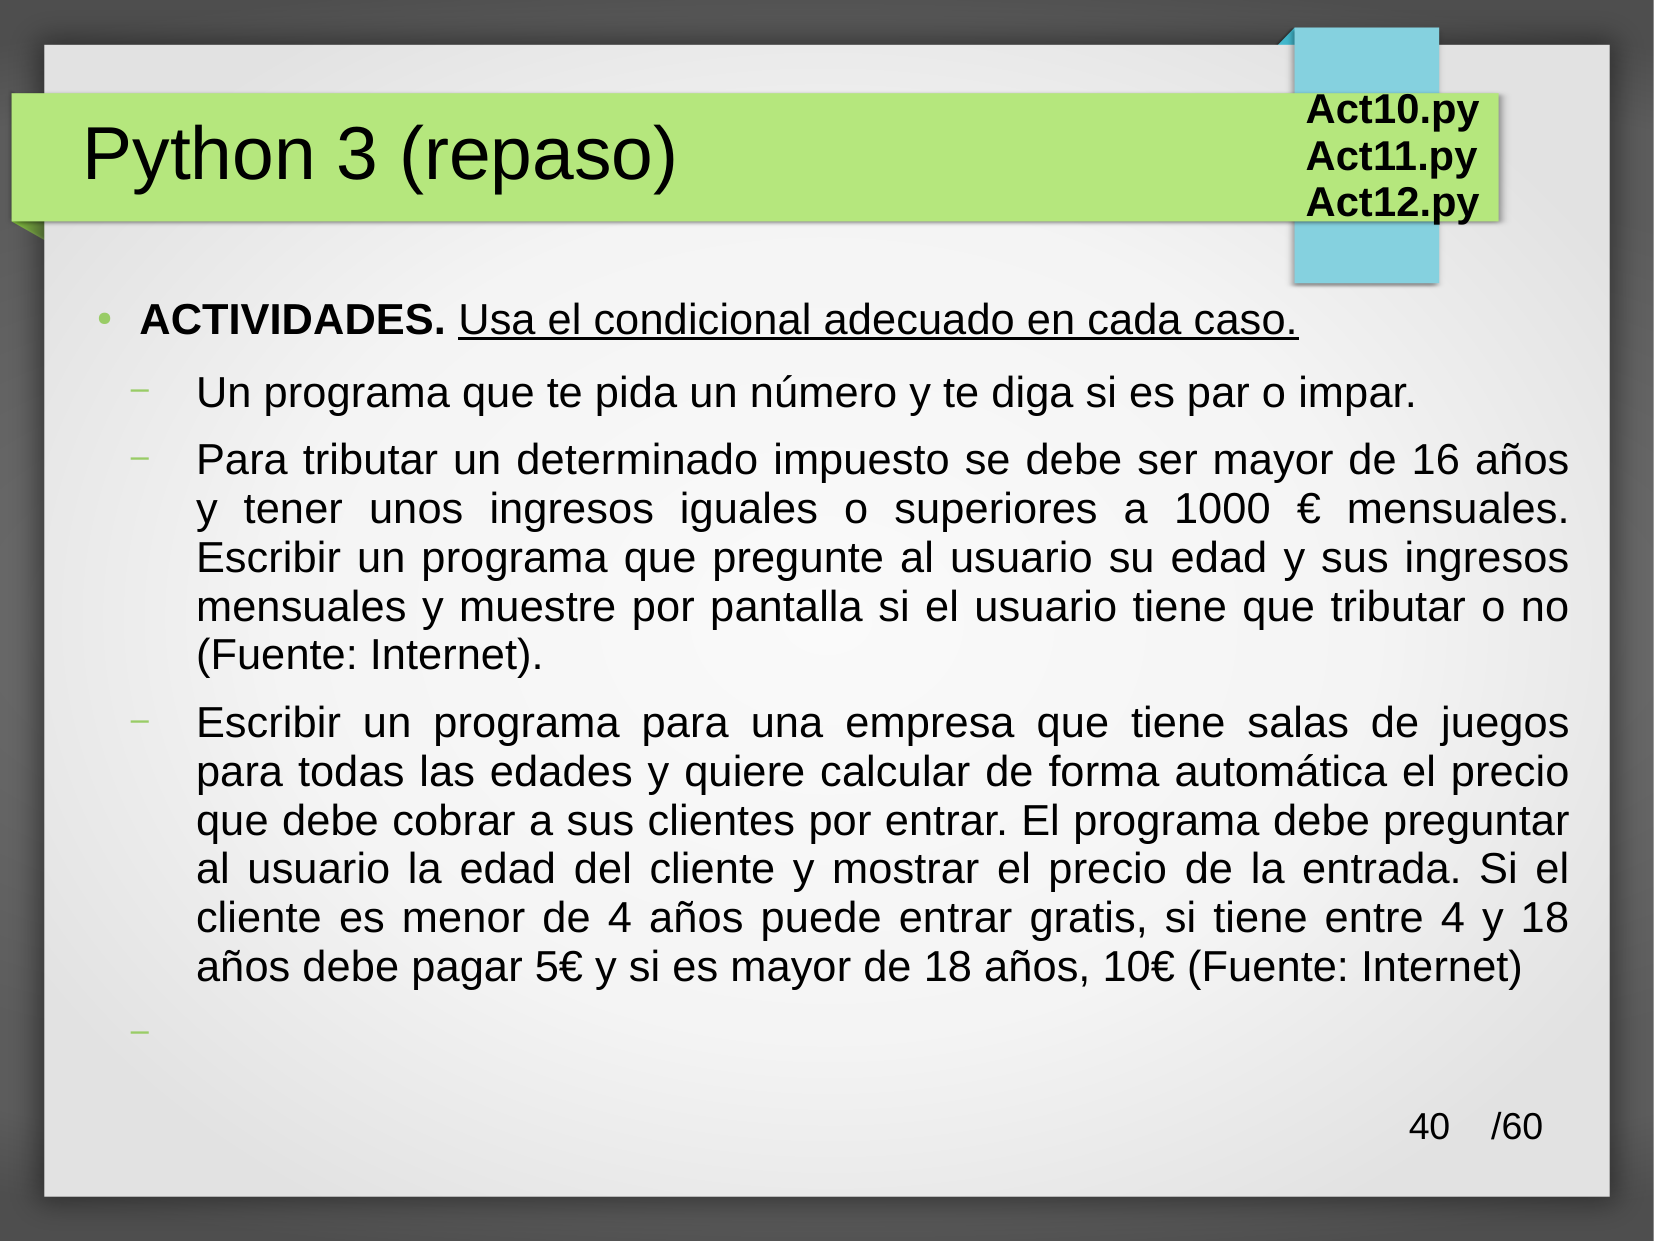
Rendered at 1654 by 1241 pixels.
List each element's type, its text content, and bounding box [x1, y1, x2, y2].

text_box <número> [1393, 1098, 1476, 1169]
text_box /60 [1476, 1098, 1644, 1169]
picture [0, 0, 1654, 1241]
title Python 3 (repaso) [82, 94, 1264, 213]
list ACTIVIDADES. Usa el condicional adecuado en cada caso. Un programa que te pida un número y te diga si es par o impar. Para tributar un determinado impuesto se debe ser mayor de 16 años y tener unos ingresos iguales o superiores a 1000 € mensuales. Escribir un programa que pregunte al usuario su edad y sus ingresos mensuales y muestre por pantalla si el usuario tiene que tributar o no (Fuente: Internet). Escribir un programa para una empresa que tiene salas de juegos para todas las edades y quiere calcular de forma automática el precio que debe cobrar a sus clientes por entrar. El programa debe preguntar al usuario la edad del cliente y mostrar el precio de la entrada. Si el cliente es menor de 4 años puede entrar gratis, si tiene entre 4 y 18 años debe pagar 5€ y si es mayor de 18 años, 10€ (Fuente: Internet) [82, 295, 1571, 1015]
text_box Act10.py Act11.py Act12.py [1290, 78, 1548, 249]
